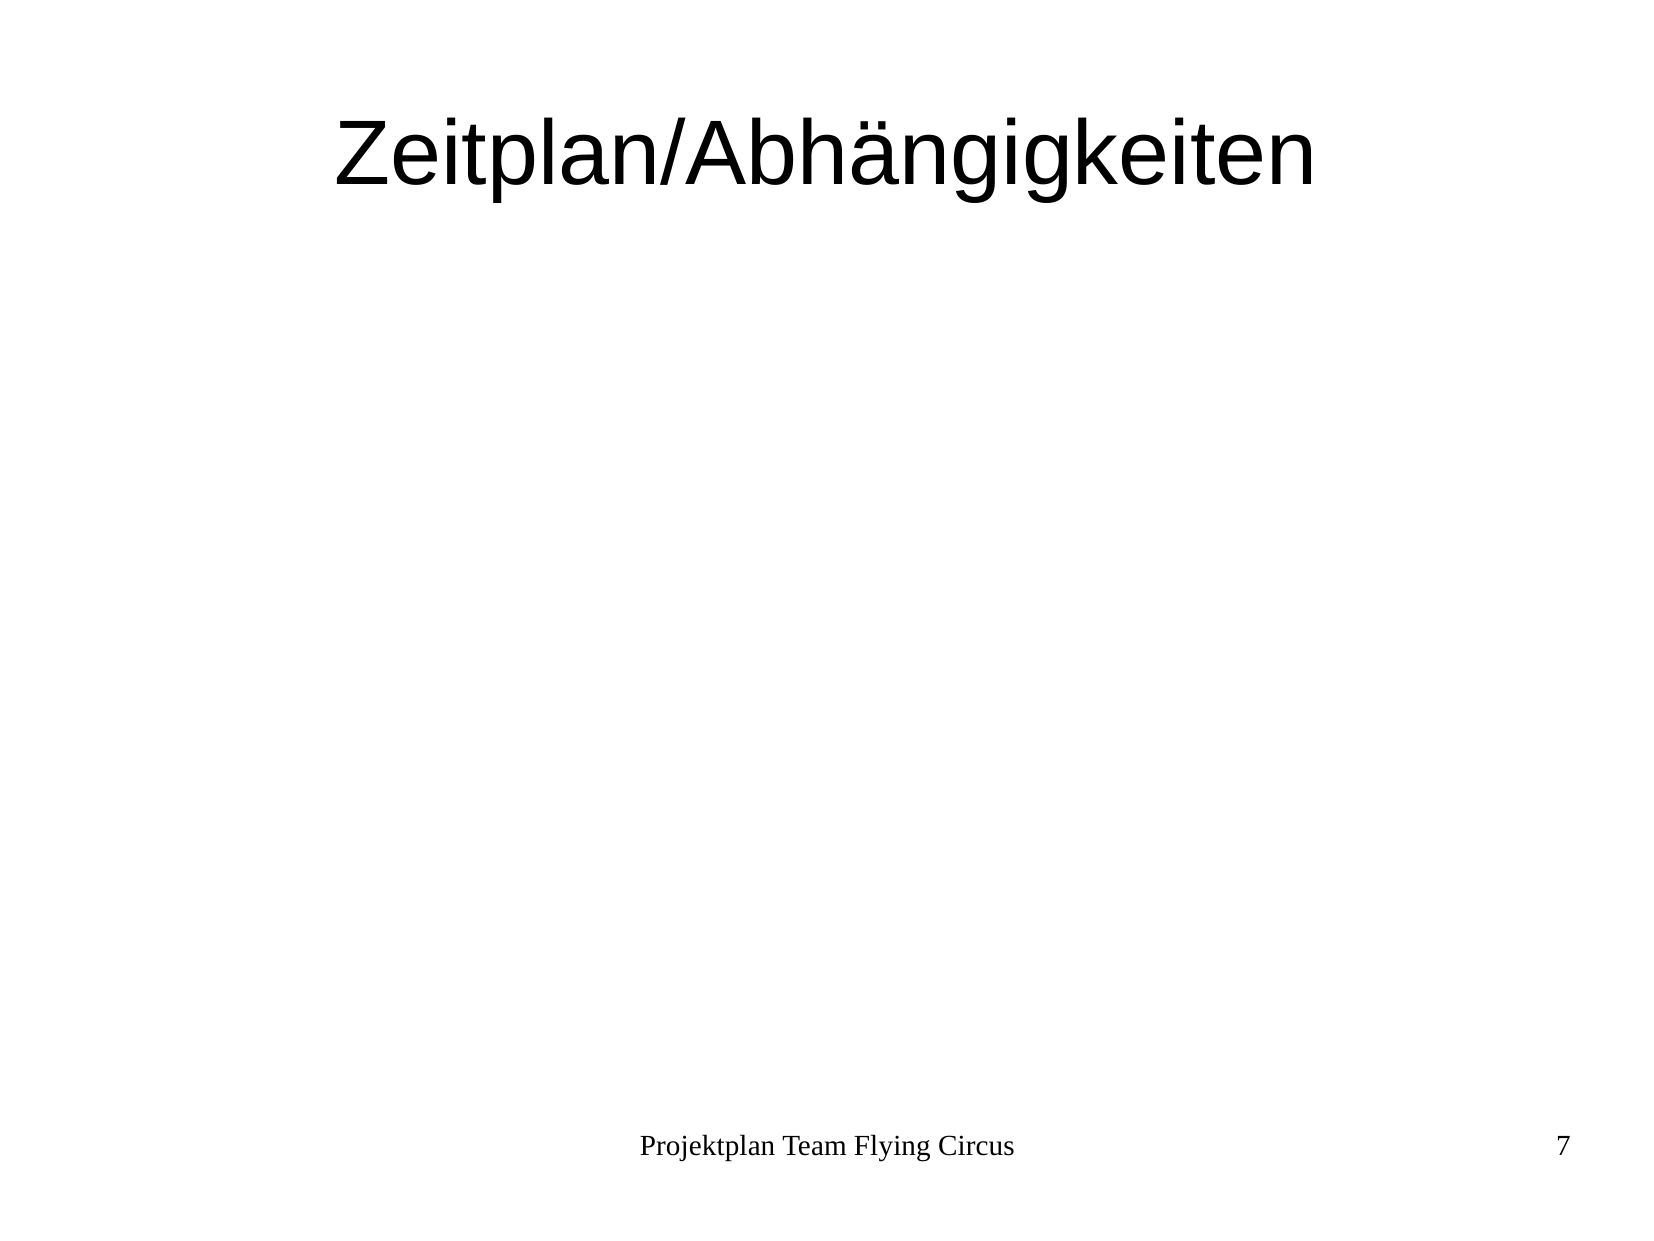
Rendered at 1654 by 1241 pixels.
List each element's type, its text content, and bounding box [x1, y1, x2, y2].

title Zeitplan/Abhängigkeiten [82, 49, 1571, 257]
